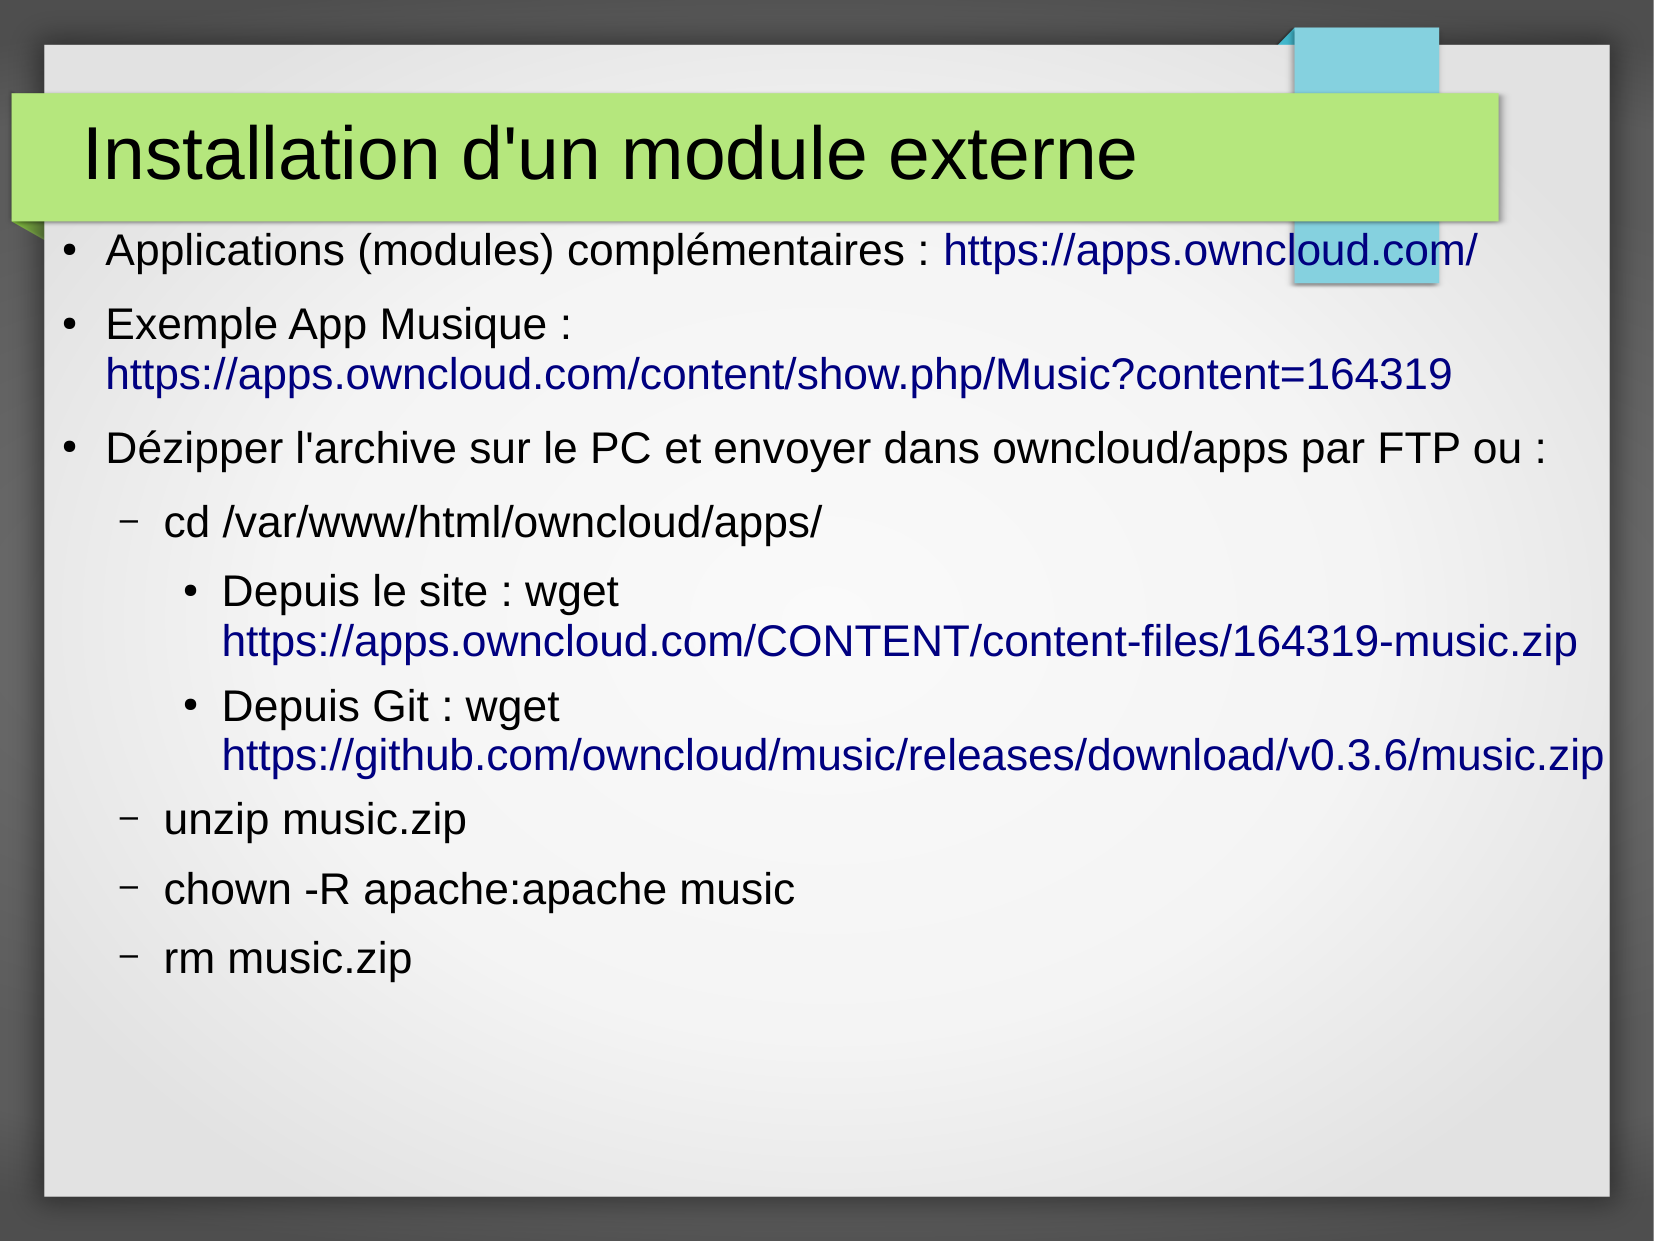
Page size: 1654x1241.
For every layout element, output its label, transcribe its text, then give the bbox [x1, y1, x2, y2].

list Applications (modules) complémentaires : https://apps.owncloud.com/ Exemple App Musique : https://apps.owncloud.com/content/show.php/Music?content=164319 Dézipper l'archive sur le PC et envoyer dans owncloud/apps par FTP ou : cd /var/www/html/owncloud/apps/ Depuis le site : wget https://apps.owncloud.com/CONTENT/content-files/164319-music.zip Depuis Git : wget https://github.com/owncloud/music/releases/download/v0.3.6/music.zip unzip music.zip chown -R apache:apache music rm music.zip [47, 225, 1630, 1004]
title Installation d'un module externe [82, 94, 1264, 213]
picture [0, 0, 1654, 1241]
